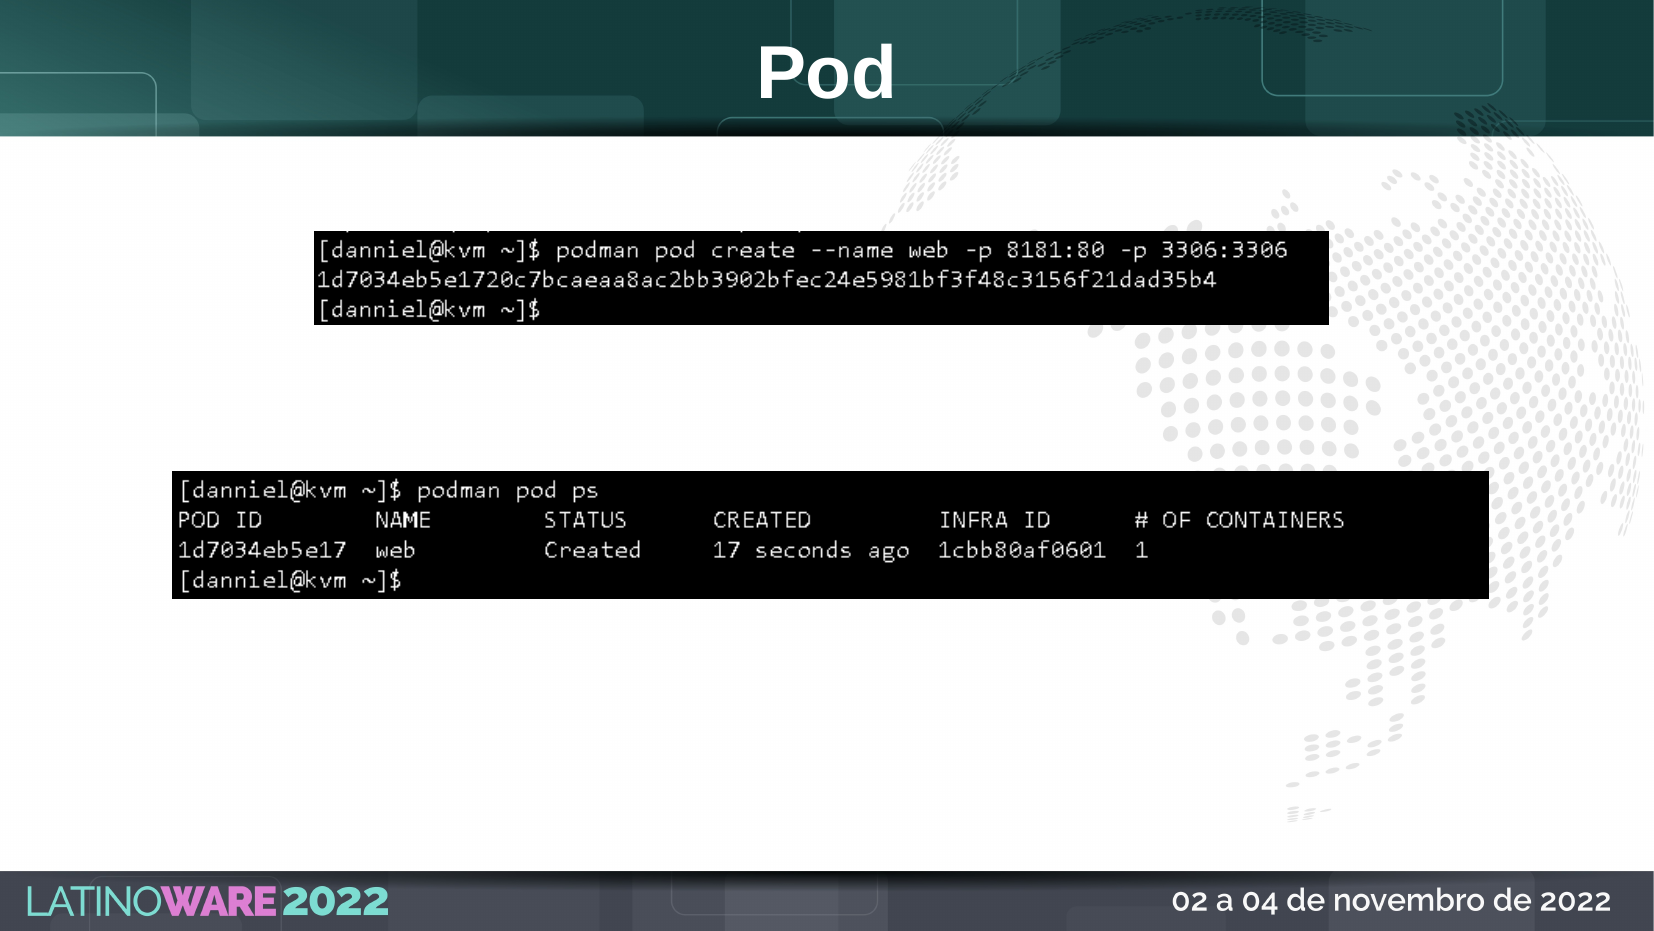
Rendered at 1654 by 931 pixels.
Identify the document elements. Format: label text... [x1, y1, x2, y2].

text_box Pod [135, 8, 1518, 129]
picture [0, 0, 1654, 931]
